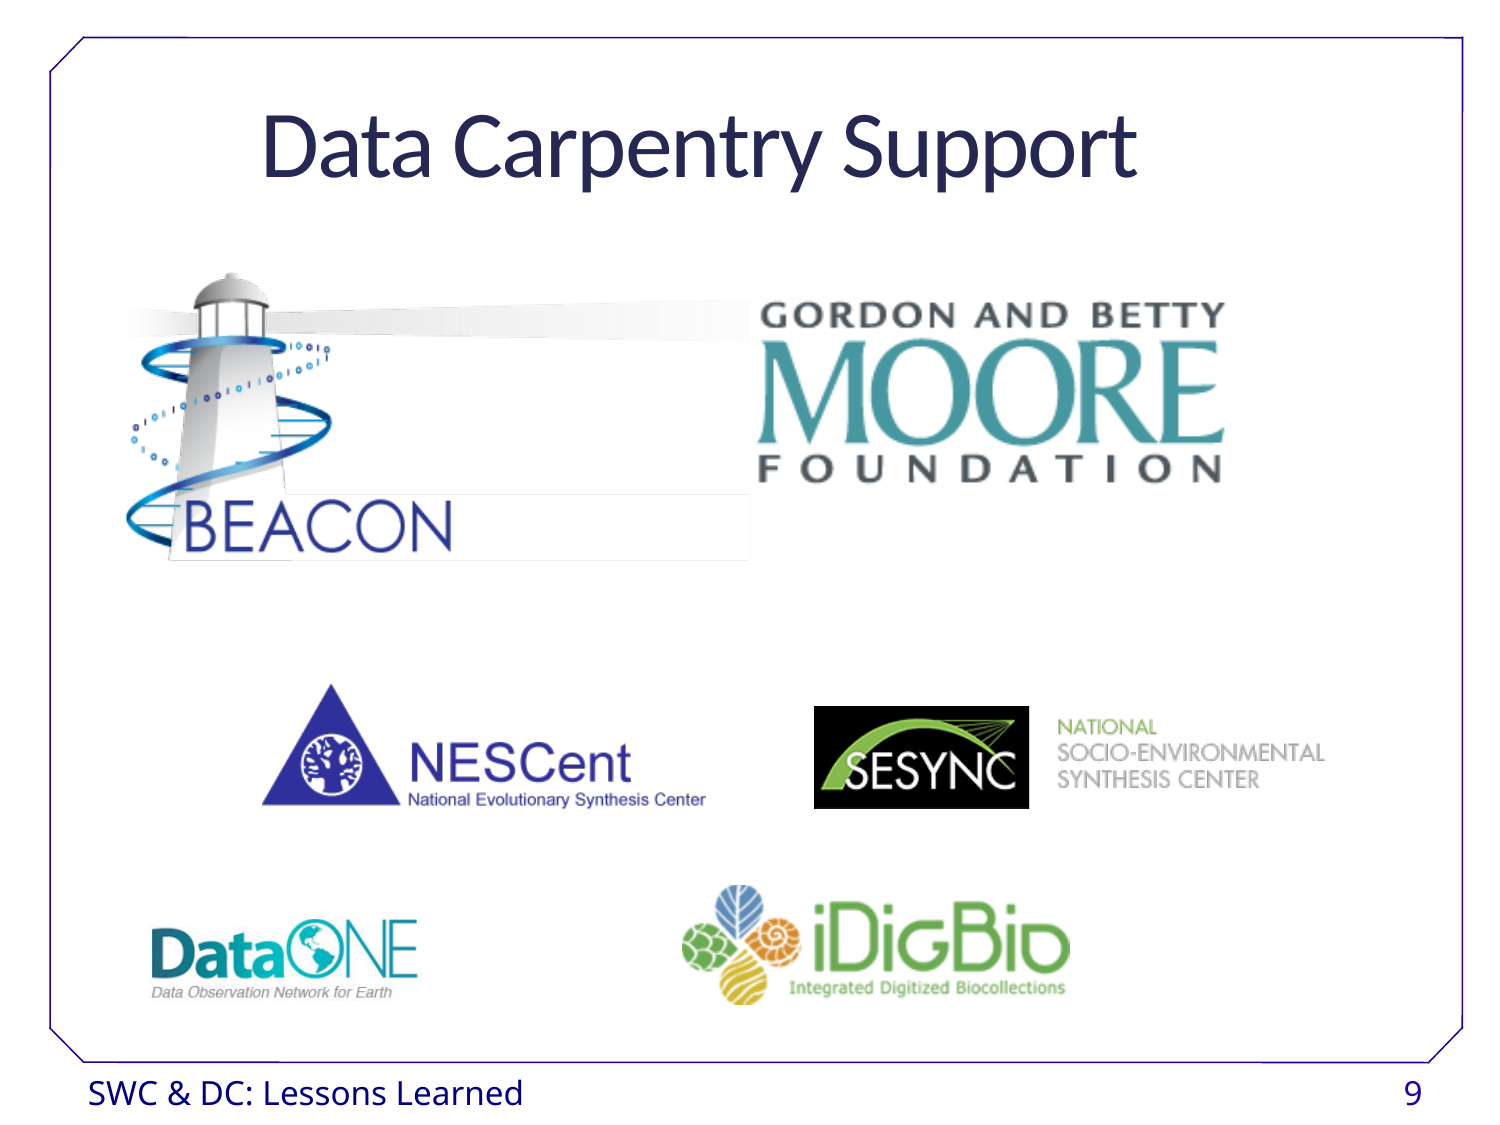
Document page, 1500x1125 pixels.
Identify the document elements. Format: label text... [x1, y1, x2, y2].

picture [148, 917, 422, 1005]
title Data Carpentry Support [75, 45, 1325, 233]
picture [682, 885, 1070, 1005]
picture [118, 272, 1229, 568]
picture [814, 706, 1325, 809]
picture [262, 684, 706, 835]
